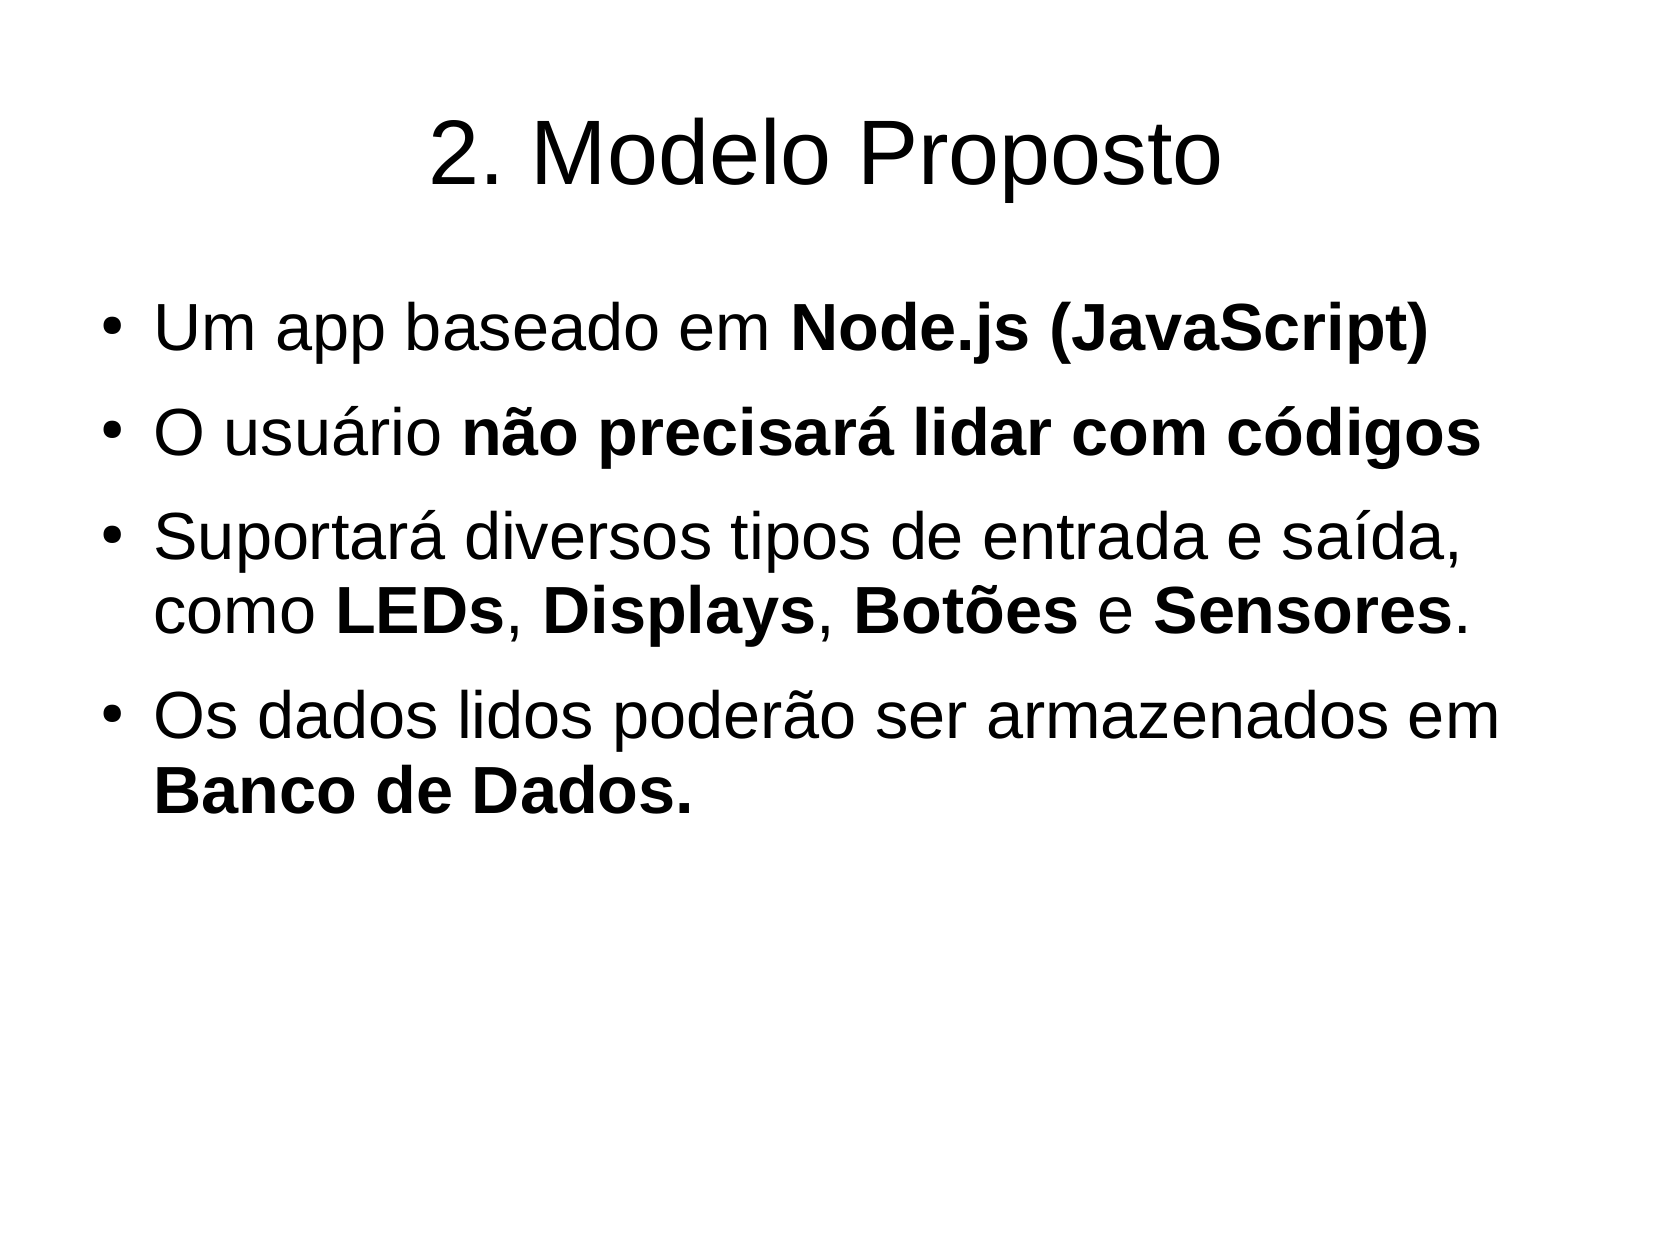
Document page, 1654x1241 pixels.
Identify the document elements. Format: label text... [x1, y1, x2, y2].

title 2. Modelo Proposto [82, 49, 1571, 257]
list Um app baseado em Node.js (JavaScript) O usuário não precisará lidar com códigos Suportará diversos tipos de entrada e saída, como LEDs, Displays, Botões e Sensores. Os dados lidos poderão ser armazenados em Banco de Dados. [82, 290, 1571, 1010]
